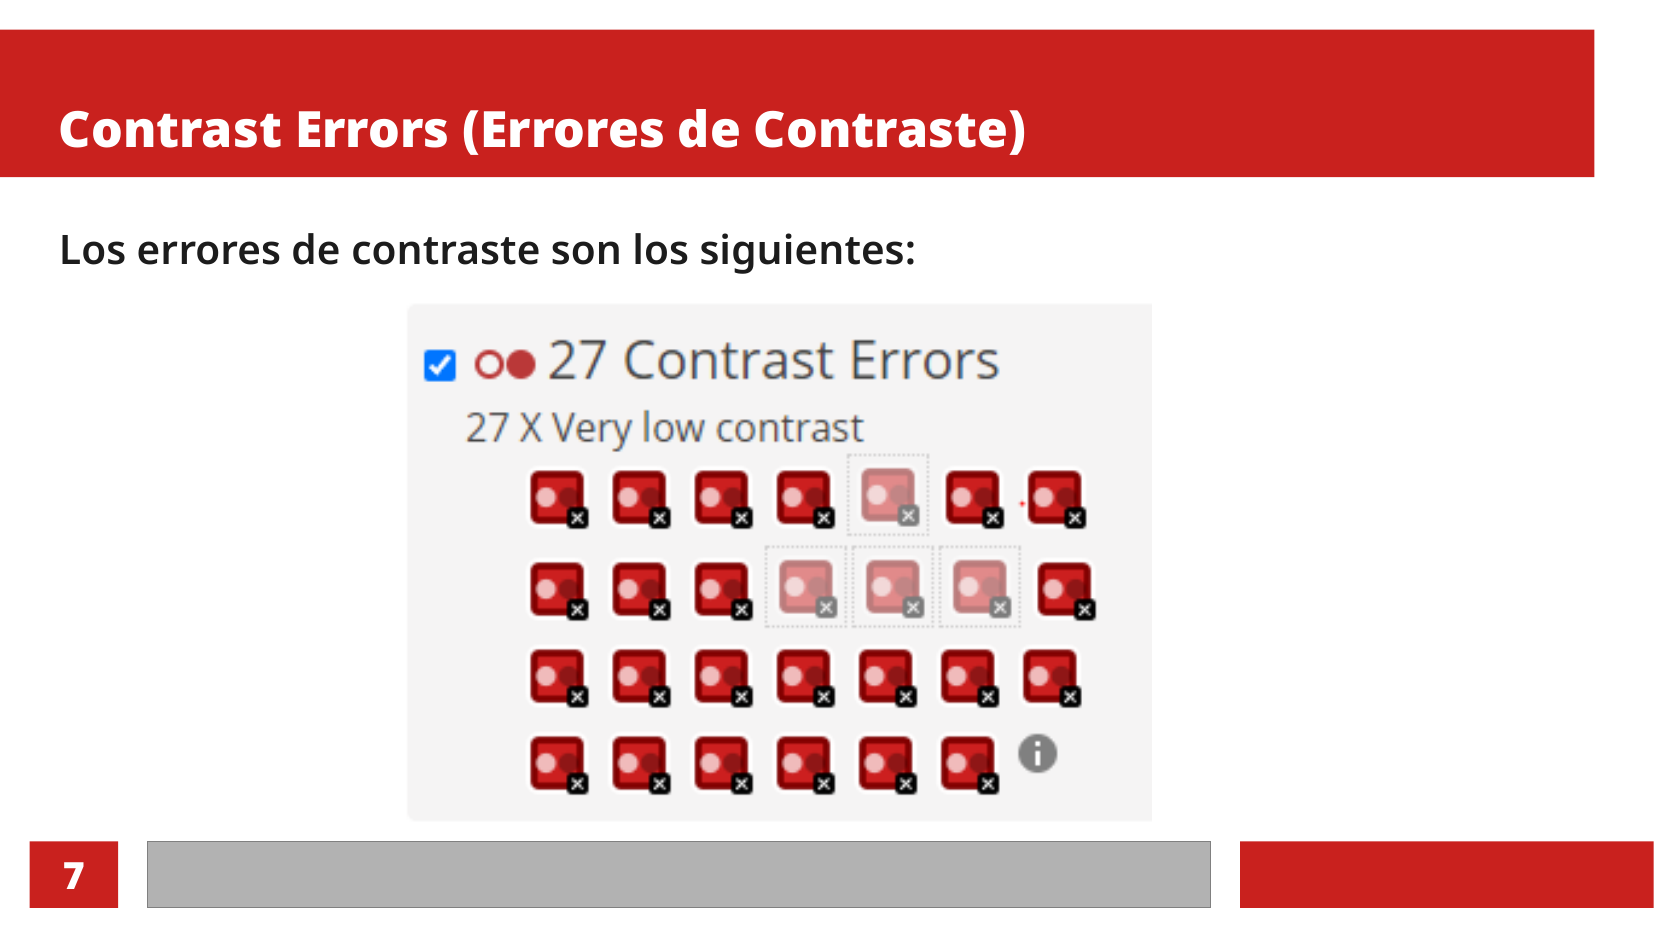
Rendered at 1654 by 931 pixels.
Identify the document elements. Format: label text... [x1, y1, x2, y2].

list Los errores de contraste son los siguientes: [59, 221, 1565, 798]
picture [396, 295, 1152, 829]
title Contrast Errors (Errores de Contraste) [59, 44, 1595, 163]
